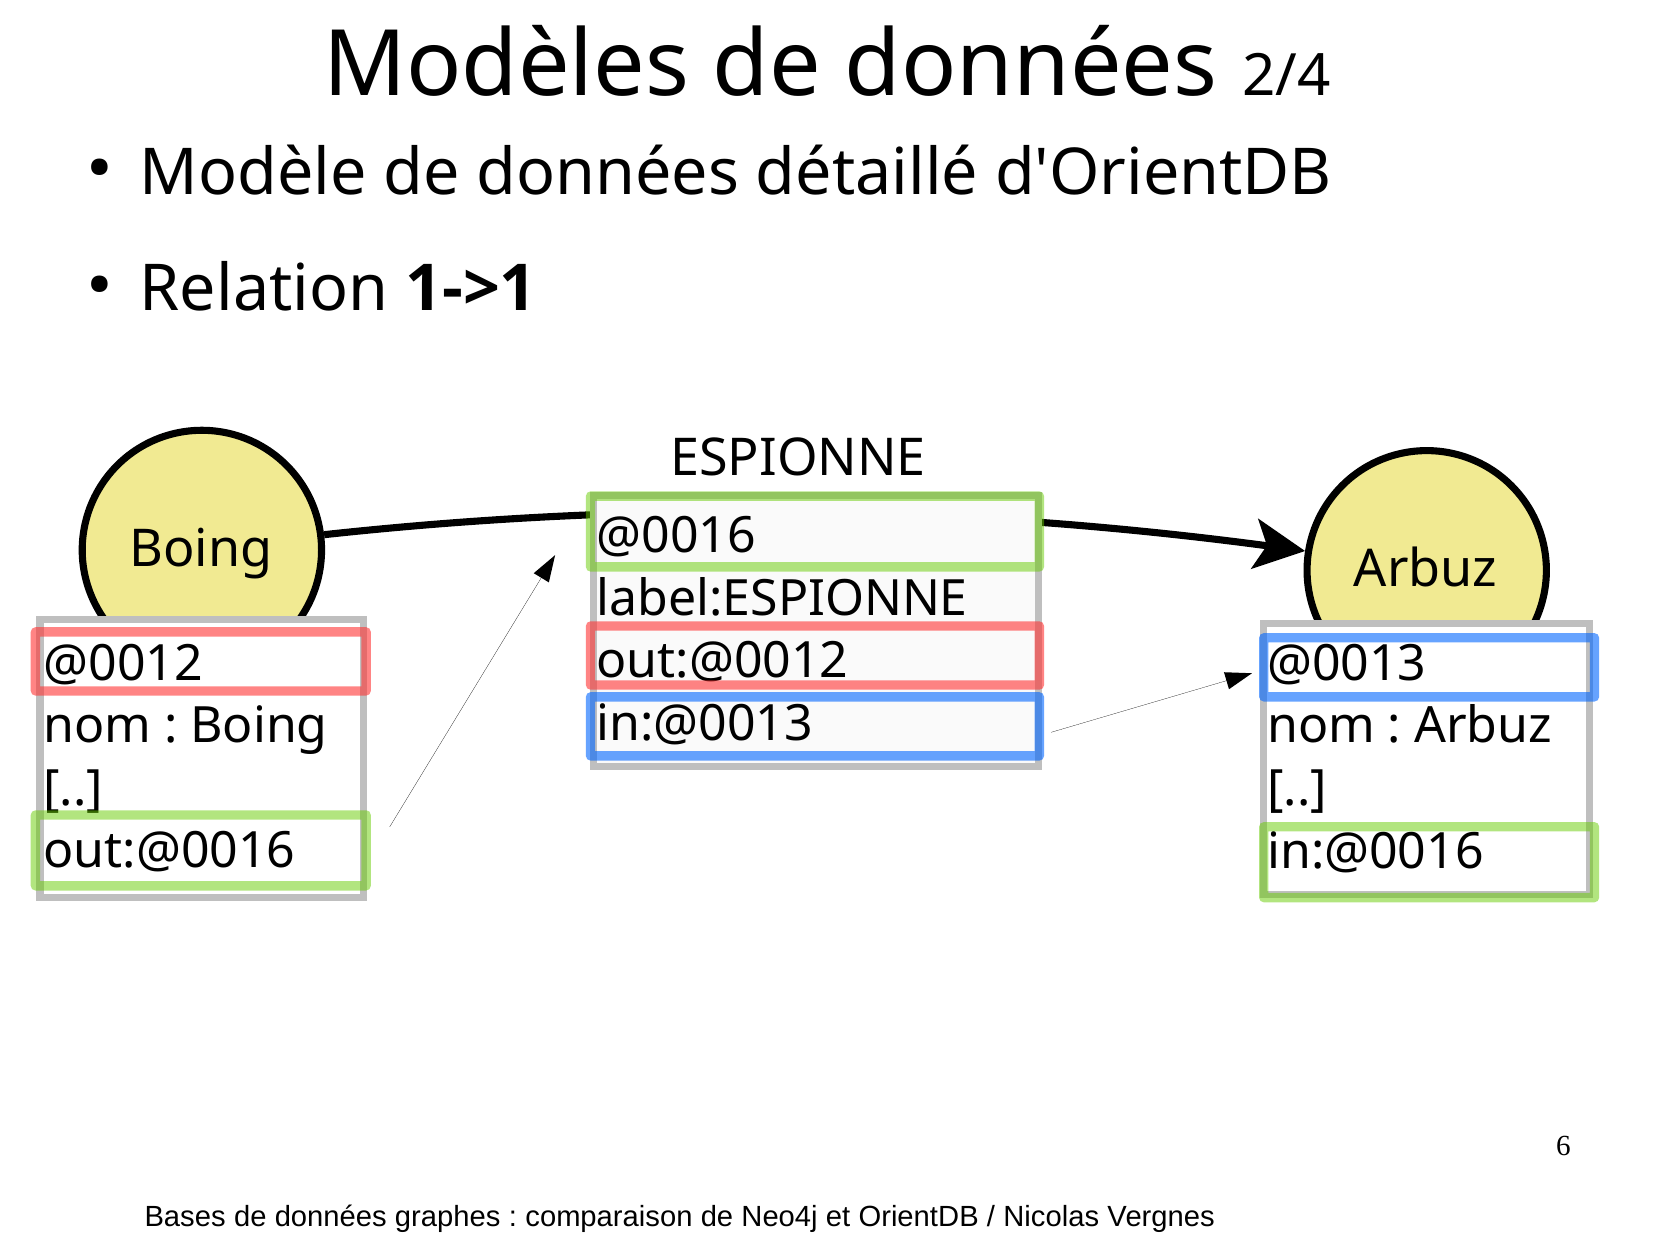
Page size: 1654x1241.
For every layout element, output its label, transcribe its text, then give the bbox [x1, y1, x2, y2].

picture [1269, 643, 1589, 692]
list Modèle de données détaillé d'OrientDB Relation 1->1 [70, 124, 1560, 331]
text_box Bases de données graphes : comparaison de Neo4j et OrientDB / Nicolas Vergnes [129, 1192, 1233, 1241]
picture [1269, 832, 1589, 892]
picture [34, 413, 1595, 912]
picture [41, 820, 361, 881]
picture [41, 637, 361, 686]
title Modèles de données 2/4 [82, 6, 1571, 114]
